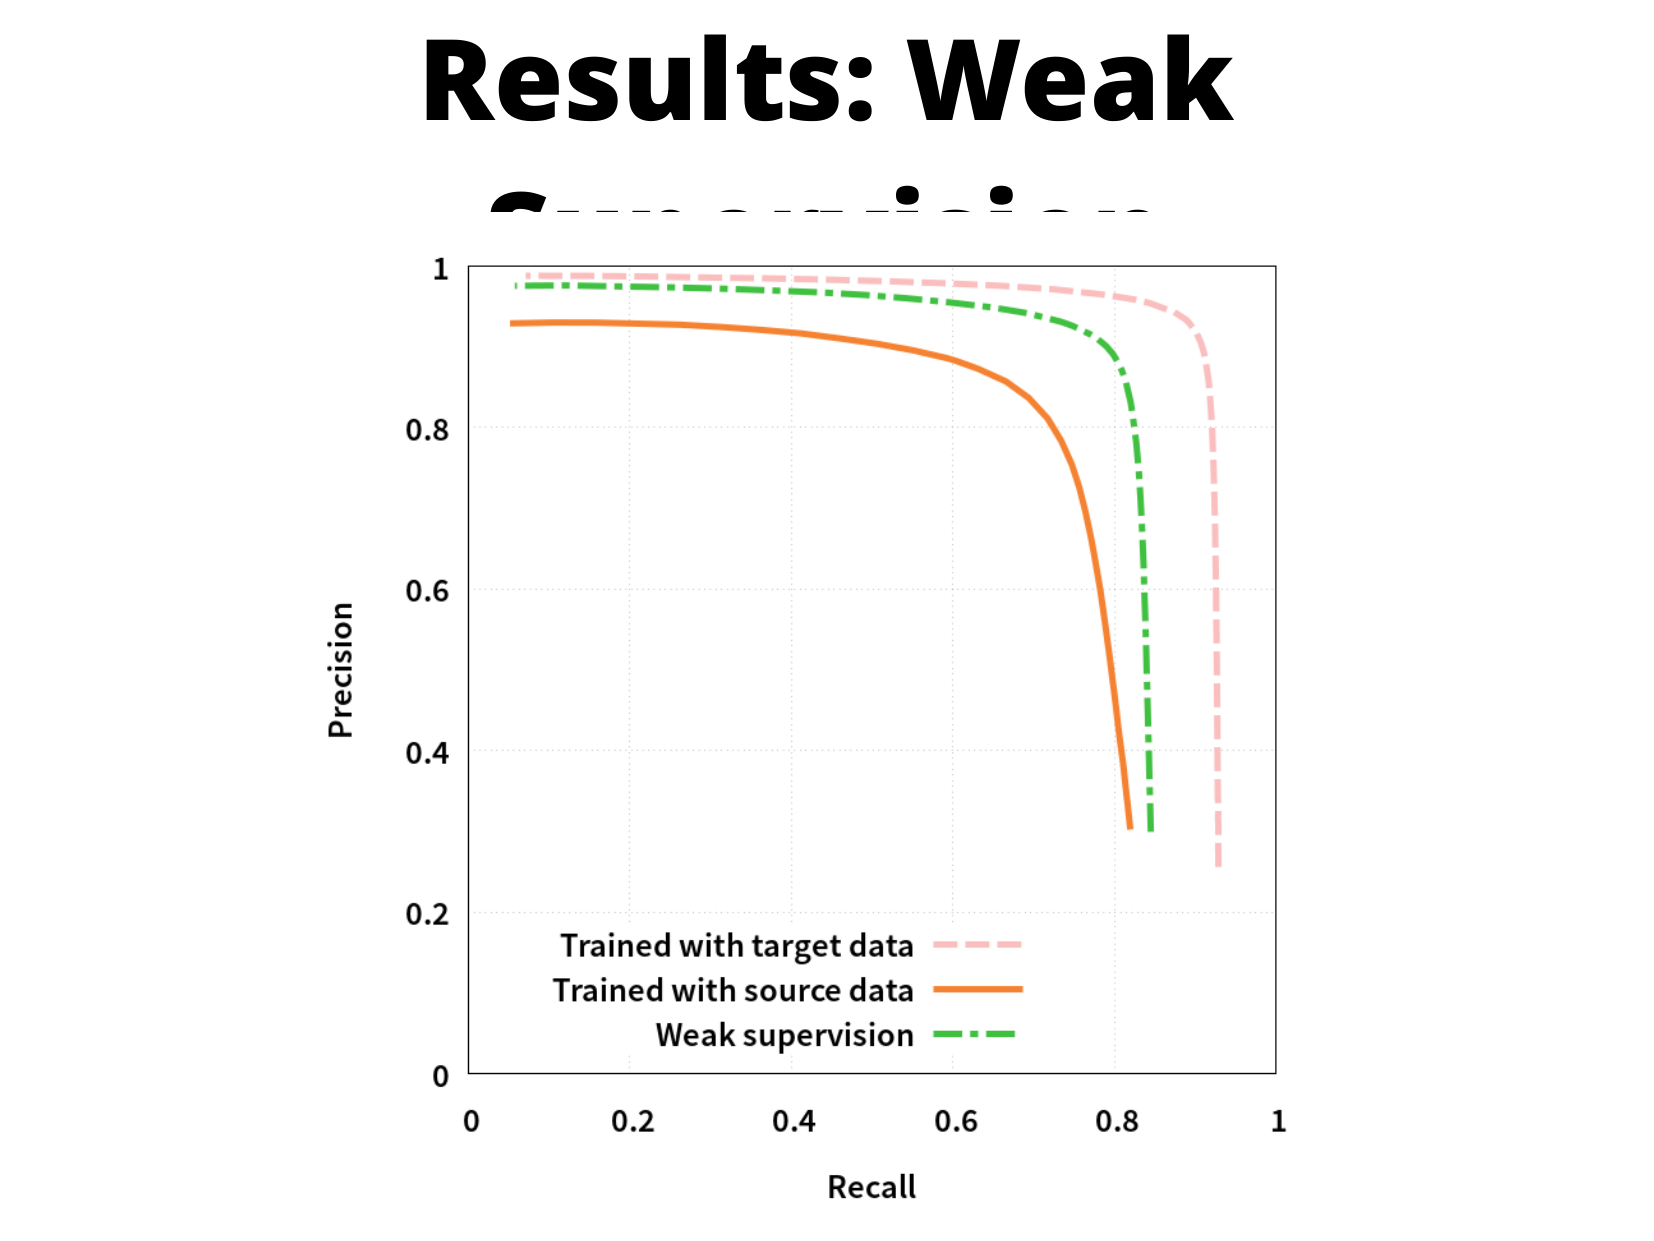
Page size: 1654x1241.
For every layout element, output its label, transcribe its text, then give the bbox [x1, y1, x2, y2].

picture [307, 212, 1329, 1234]
title Results: Weak Supervision [82, 49, 1571, 257]
